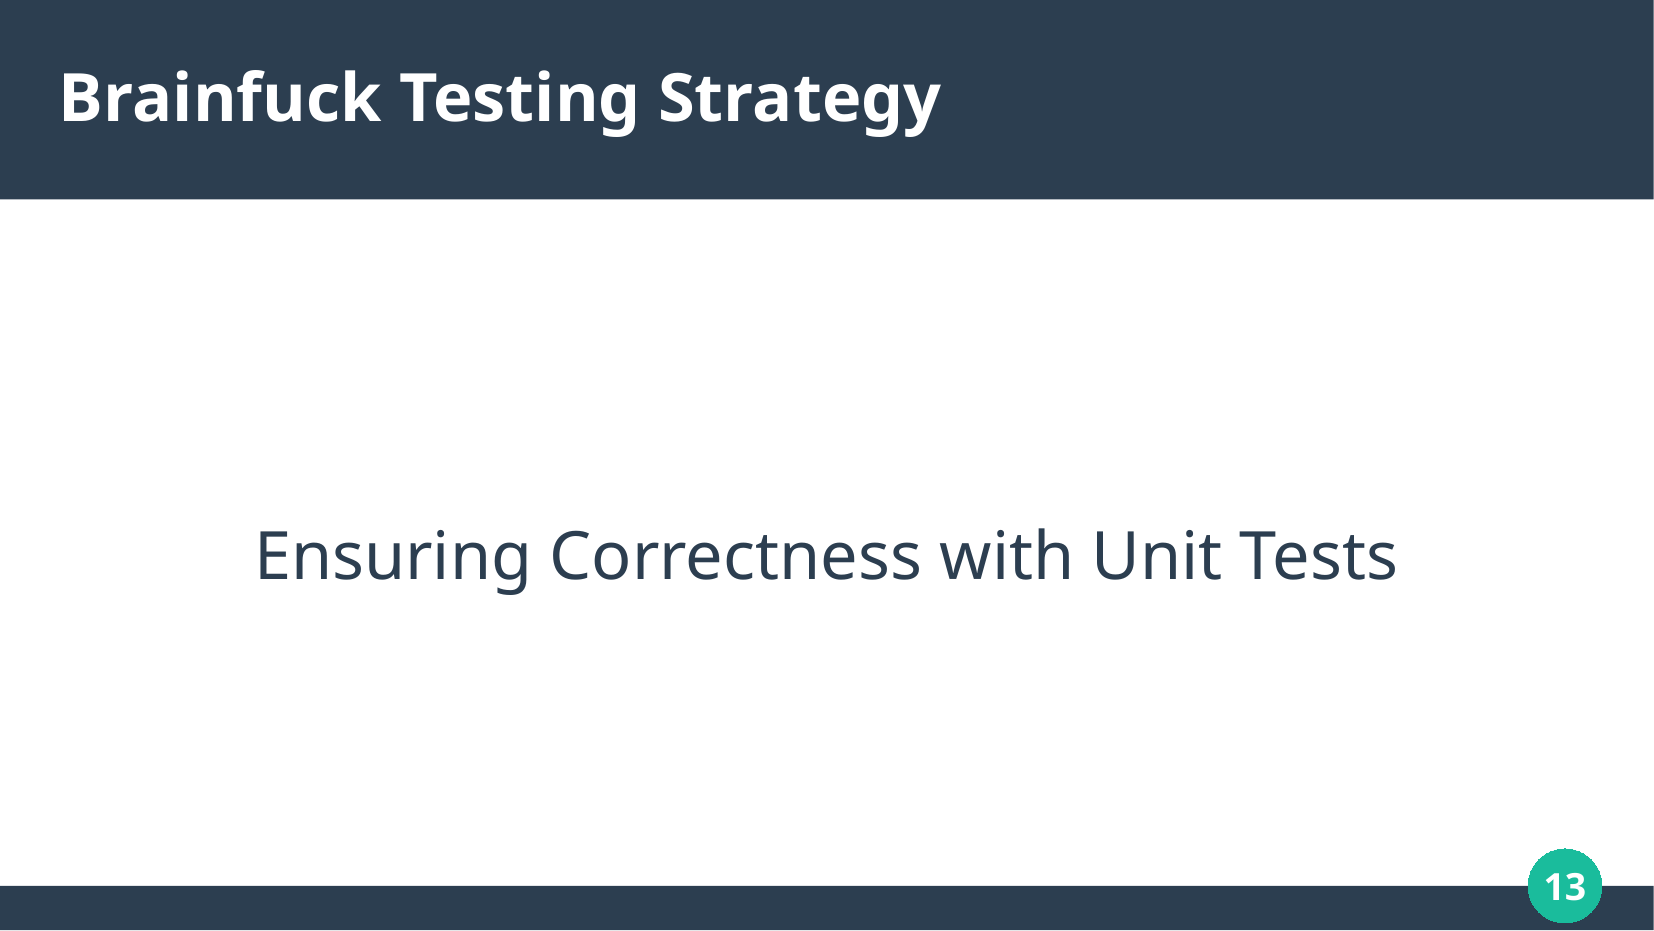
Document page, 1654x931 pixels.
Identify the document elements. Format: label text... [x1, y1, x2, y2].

subtitle Ensuring Correctness with Unit Tests [59, 243, 1595, 864]
title Brainfuck Testing Strategy [59, 37, 1595, 155]
